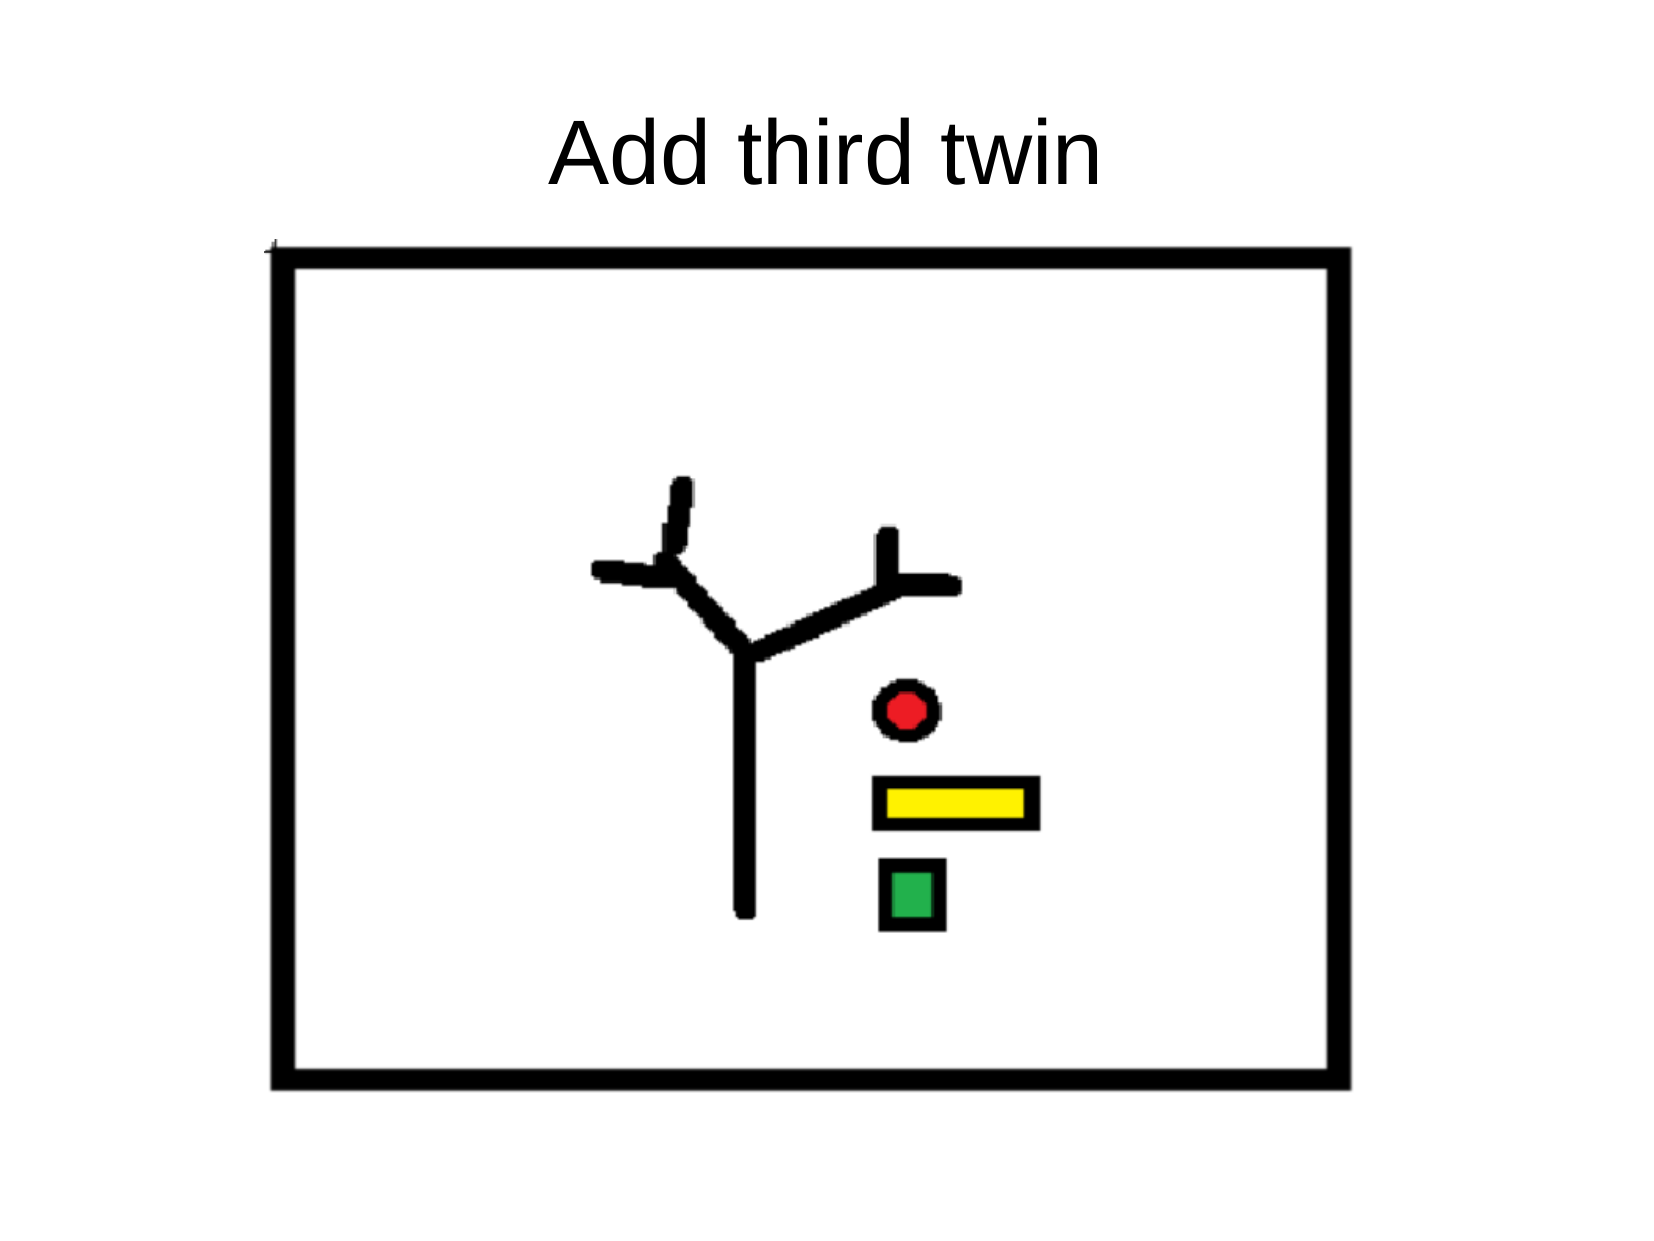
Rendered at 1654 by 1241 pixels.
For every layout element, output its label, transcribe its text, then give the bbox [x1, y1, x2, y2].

picture [264, 239, 1355, 1094]
title Add third twin [82, 49, 1571, 257]
